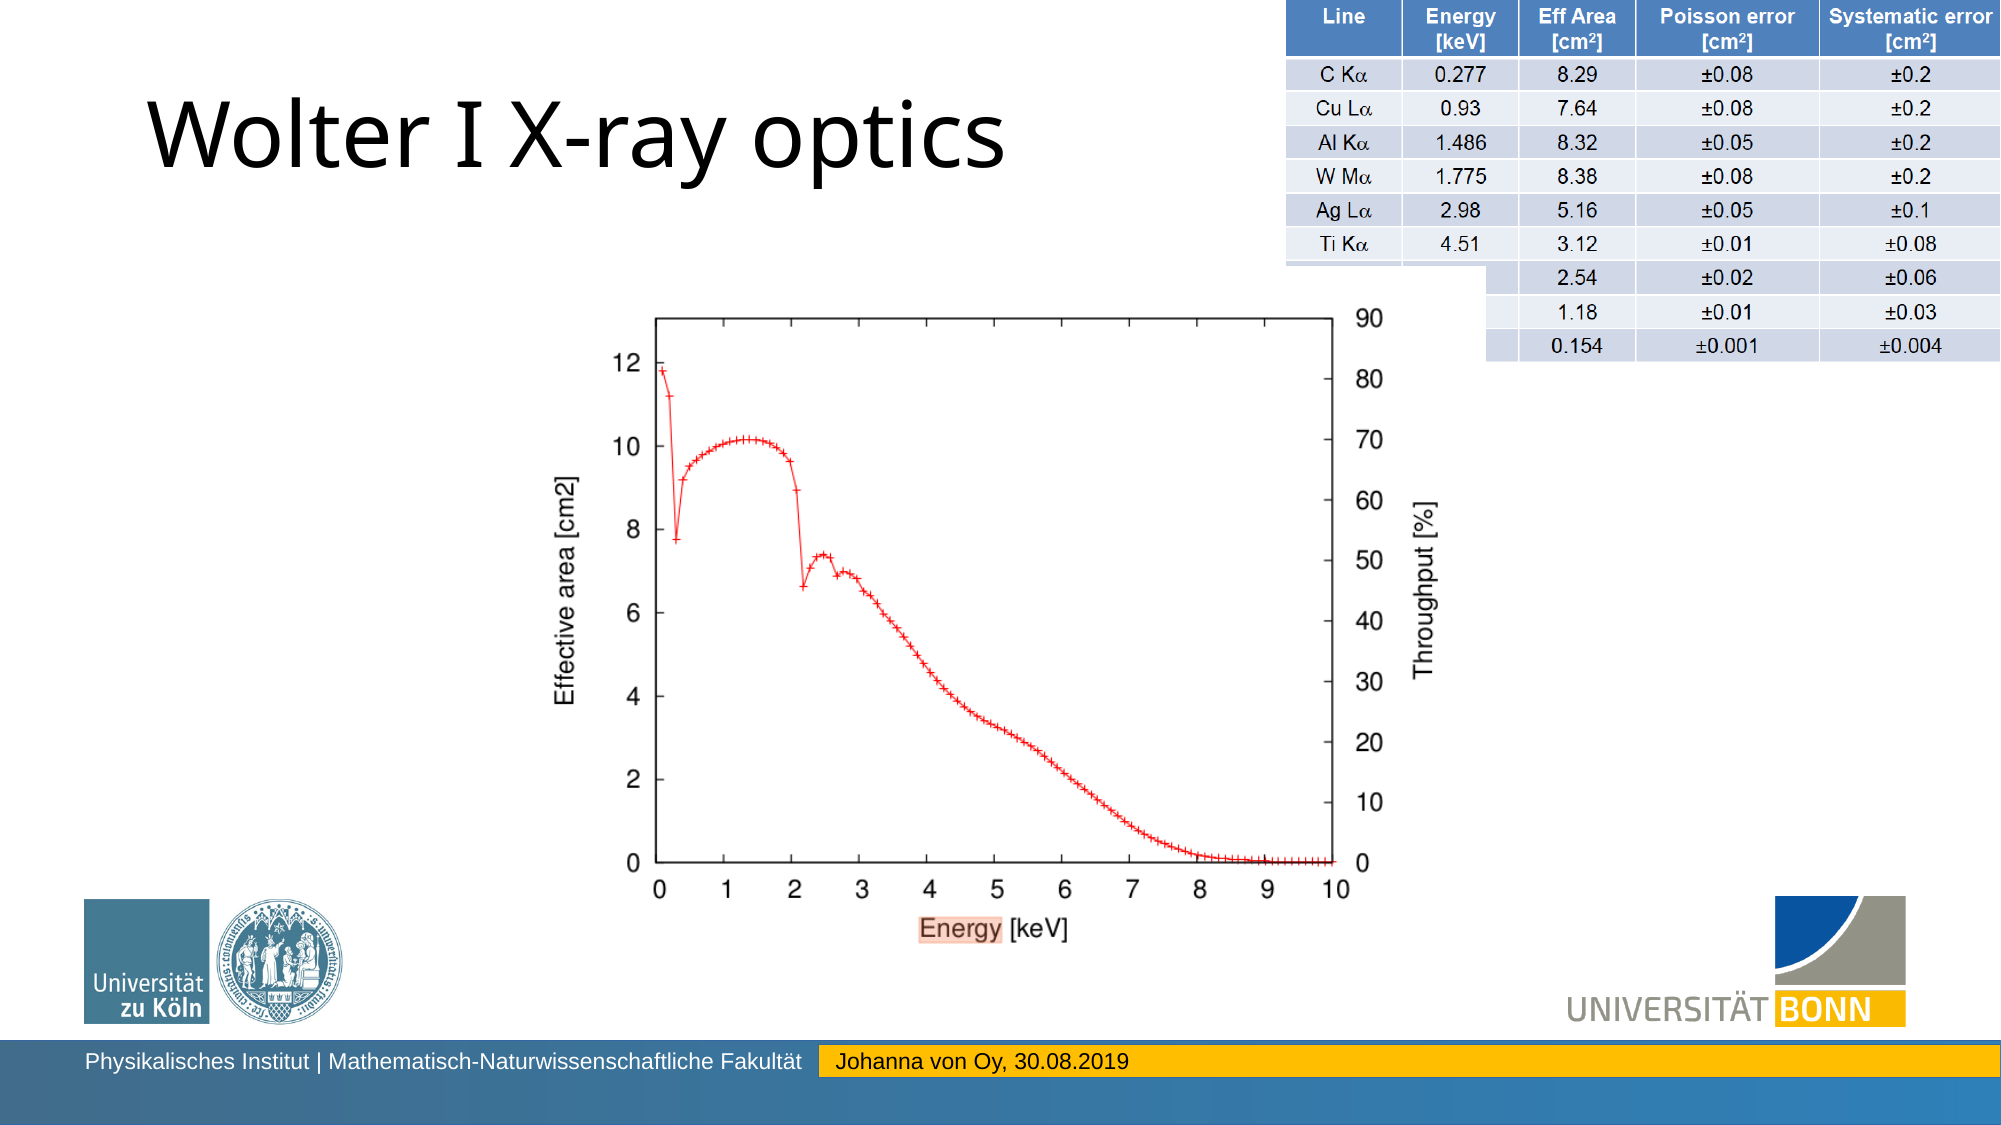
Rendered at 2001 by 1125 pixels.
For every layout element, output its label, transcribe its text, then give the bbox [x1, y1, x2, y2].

picture [1568, 896, 1906, 1027]
text_box [0, 1040, 2000, 1125]
picture [77, 899, 353, 1025]
picture [514, 0, 2000, 976]
text_box Physikalisches Institut | Mathematisch-Naturwissenschaftliche Fakultät [70, 1039, 814, 1082]
title Wolter I X-ray optics [131, 29, 1278, 247]
text_box Johanna von Oy, 30.08.2019 [814, 1039, 1991, 1082]
